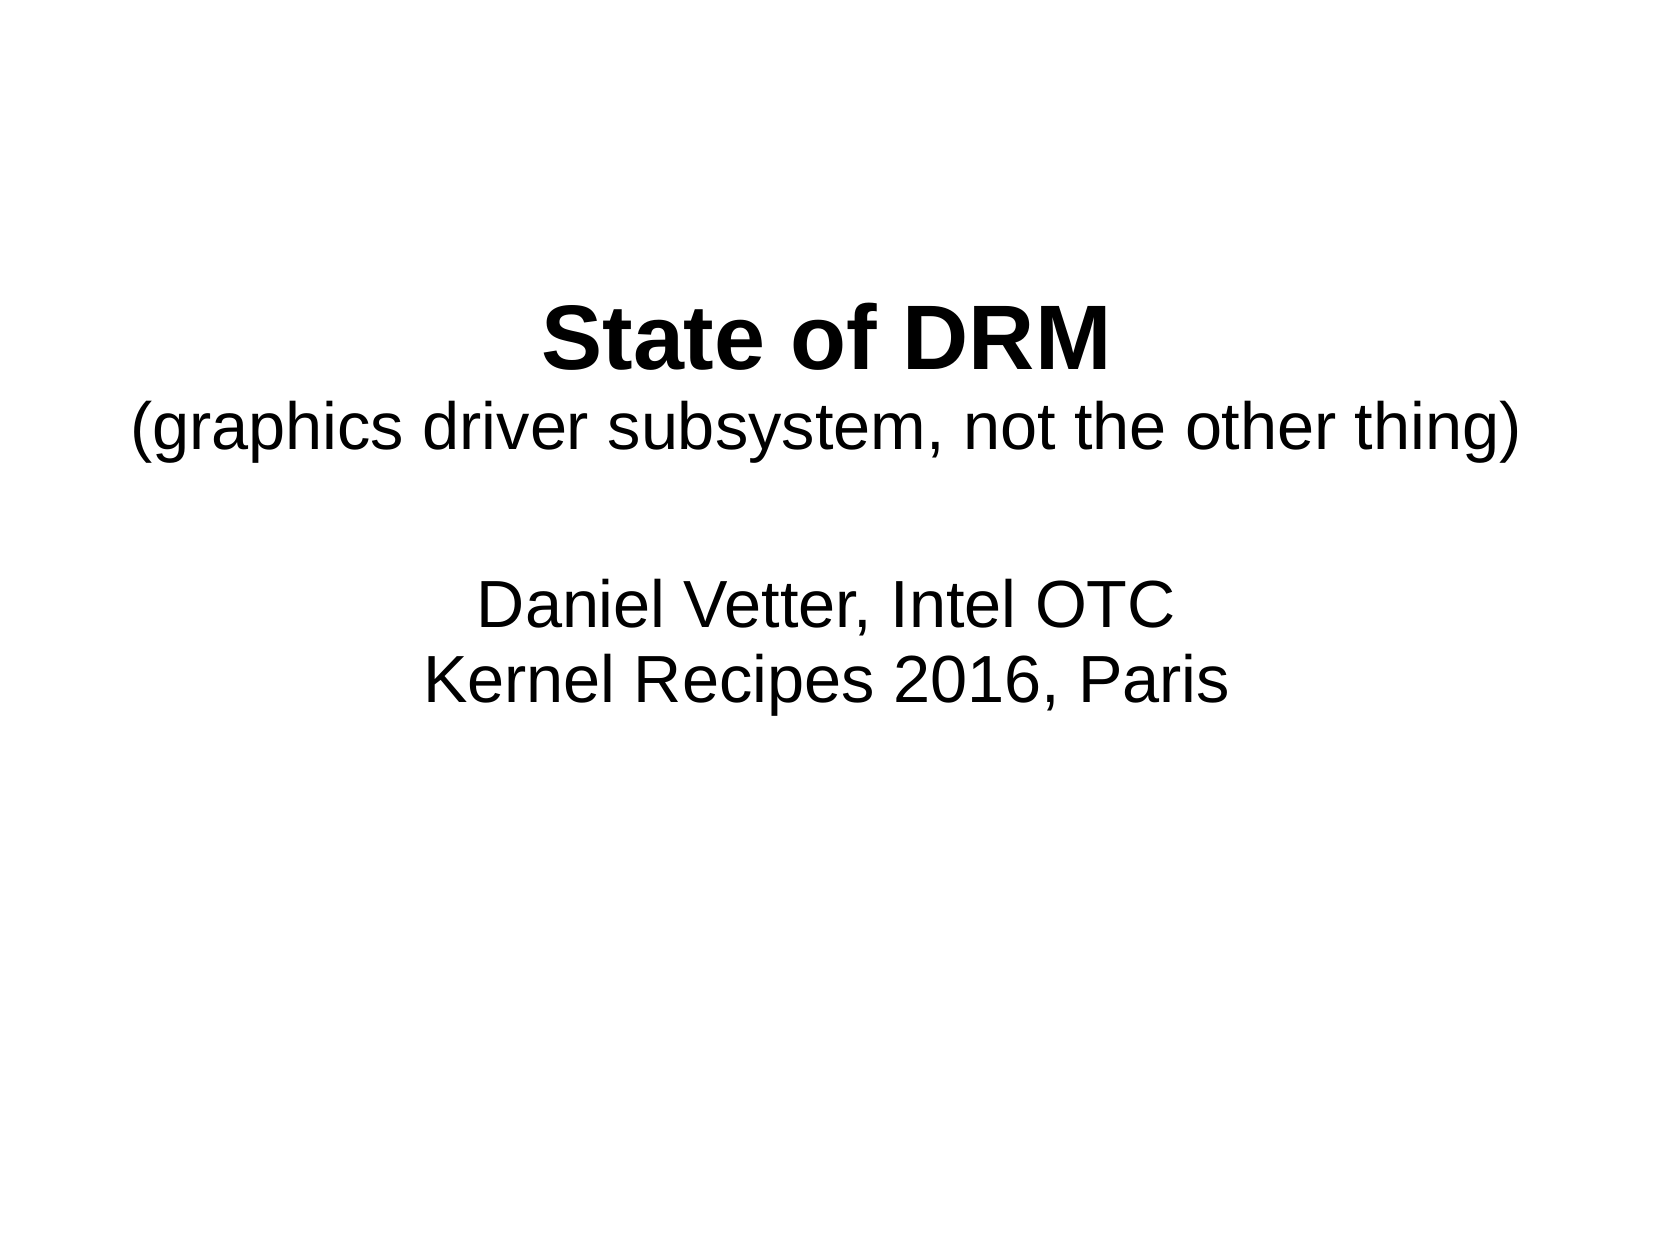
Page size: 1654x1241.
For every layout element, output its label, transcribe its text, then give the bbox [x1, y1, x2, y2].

subtitle Daniel Vetter, Intel OTC Kernel Recipes 2016, Paris [82, 516, 1571, 768]
title State of DRM (graphics driver subsystem, not the other thing) [82, 271, 1571, 479]
